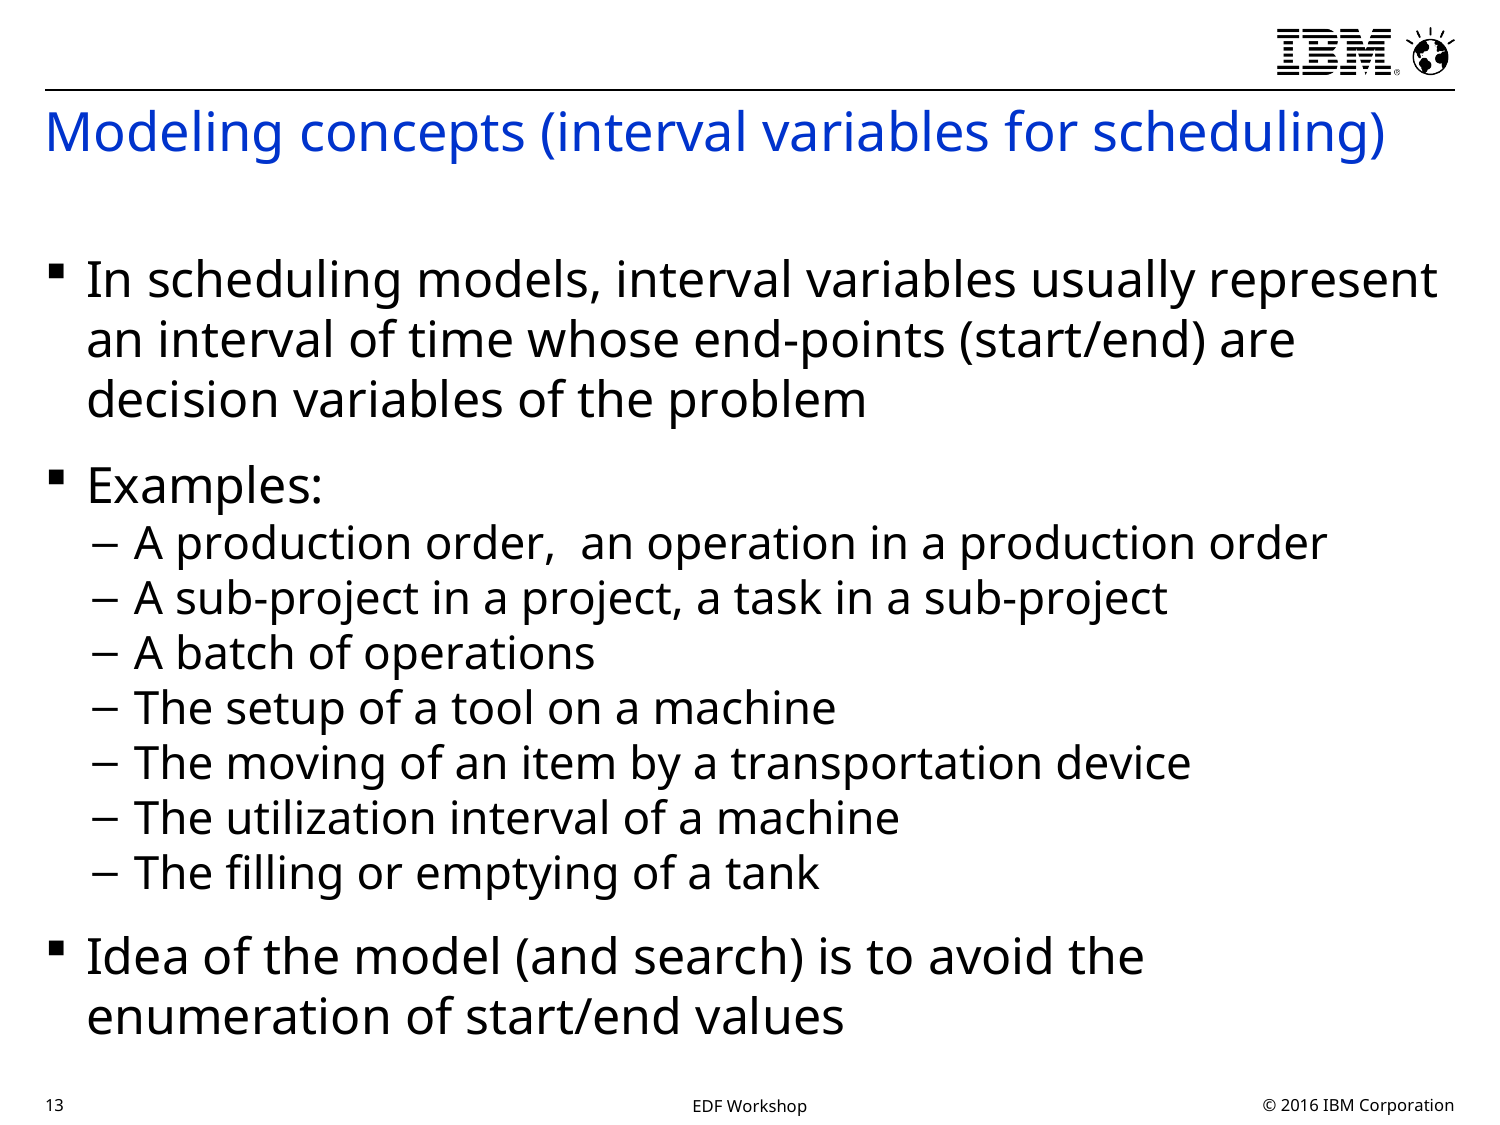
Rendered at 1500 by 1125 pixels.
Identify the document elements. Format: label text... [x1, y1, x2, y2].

title Modeling concepts (interval variables for scheduling) [29, 97, 1455, 203]
picture [1260, 10, 1468, 90]
list In scheduling models, interval variables usually represent an interval of time whose end-points (start/end) are decision variables of the problem Examples: A production order, an operation in a production order A sub-project in a project, a task in a sub-project A batch of operations The setup of a tool on a machine The moving of an item by a transportation device The utilization interval of a machine The filling or emptying of a tank Idea of the model (and search) is to avoid the enumeration of start/end values [29, 239, 1455, 1066]
